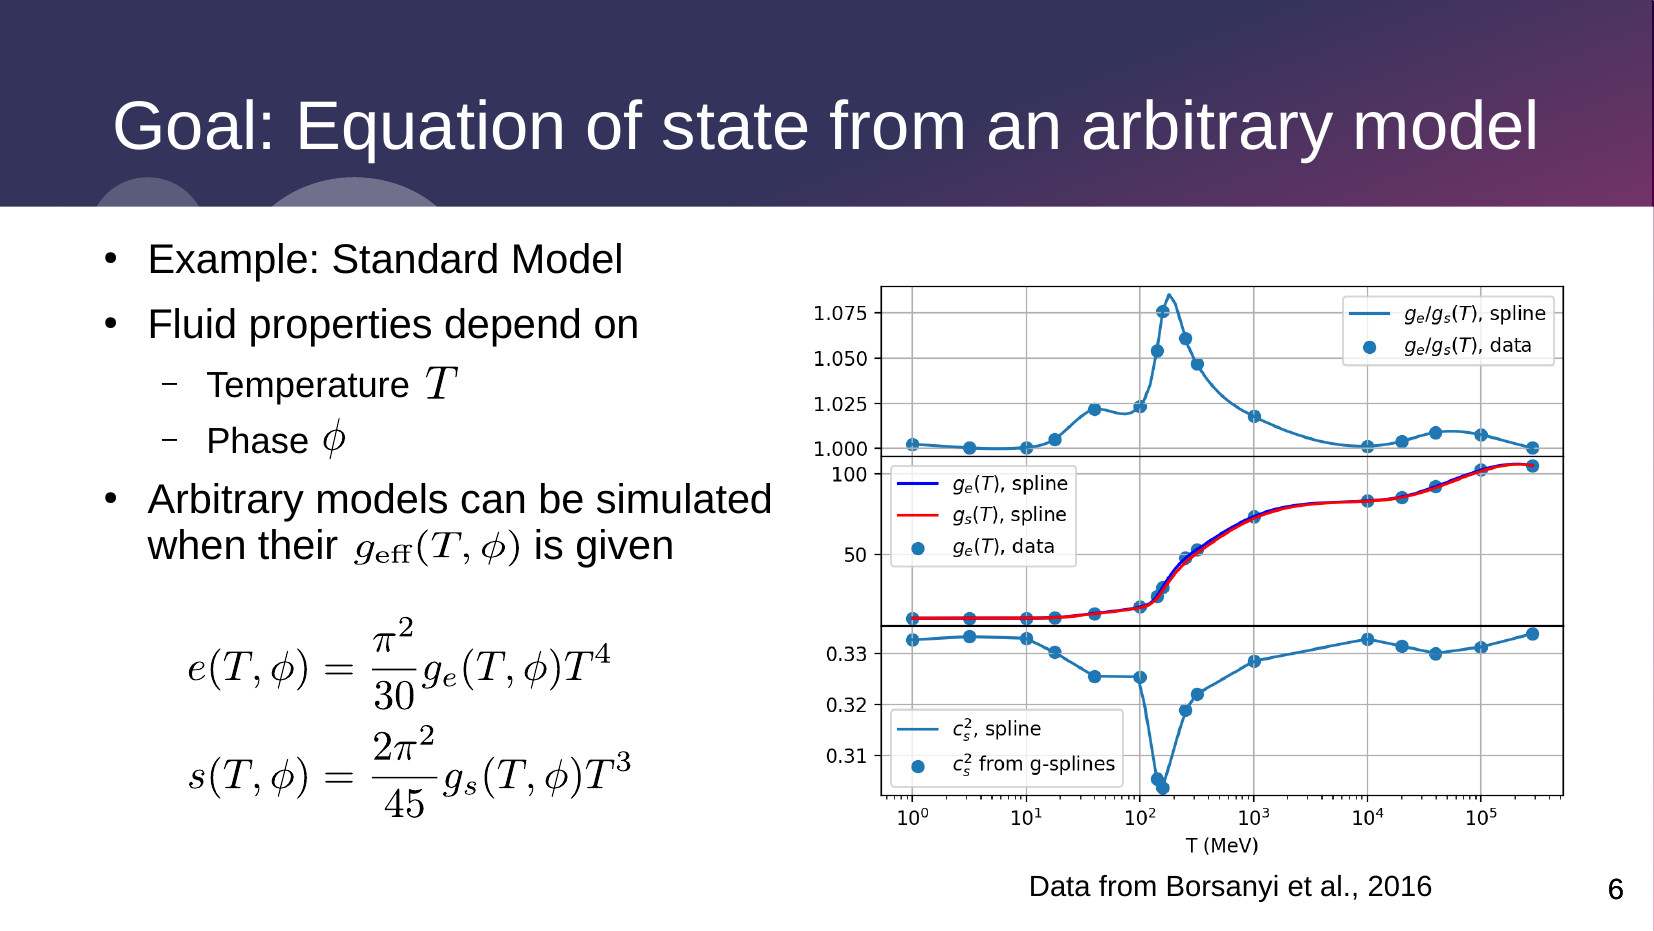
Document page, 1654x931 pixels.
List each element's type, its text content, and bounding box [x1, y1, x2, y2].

picture [321, 417, 346, 460]
list Example: Standard Model Fluid properties depend on Temperature Phase Arbitrary models can be simulated, when their is given [88, 236, 771, 651]
title Goal: Equation of state from an arbitrary model [88, 44, 1565, 207]
picture [771, 207, 1651, 868]
picture [185, 615, 632, 820]
picture [351, 528, 521, 568]
text_box Data from Borsanyi et al., 2016 [1014, 862, 1451, 910]
picture [424, 366, 458, 399]
